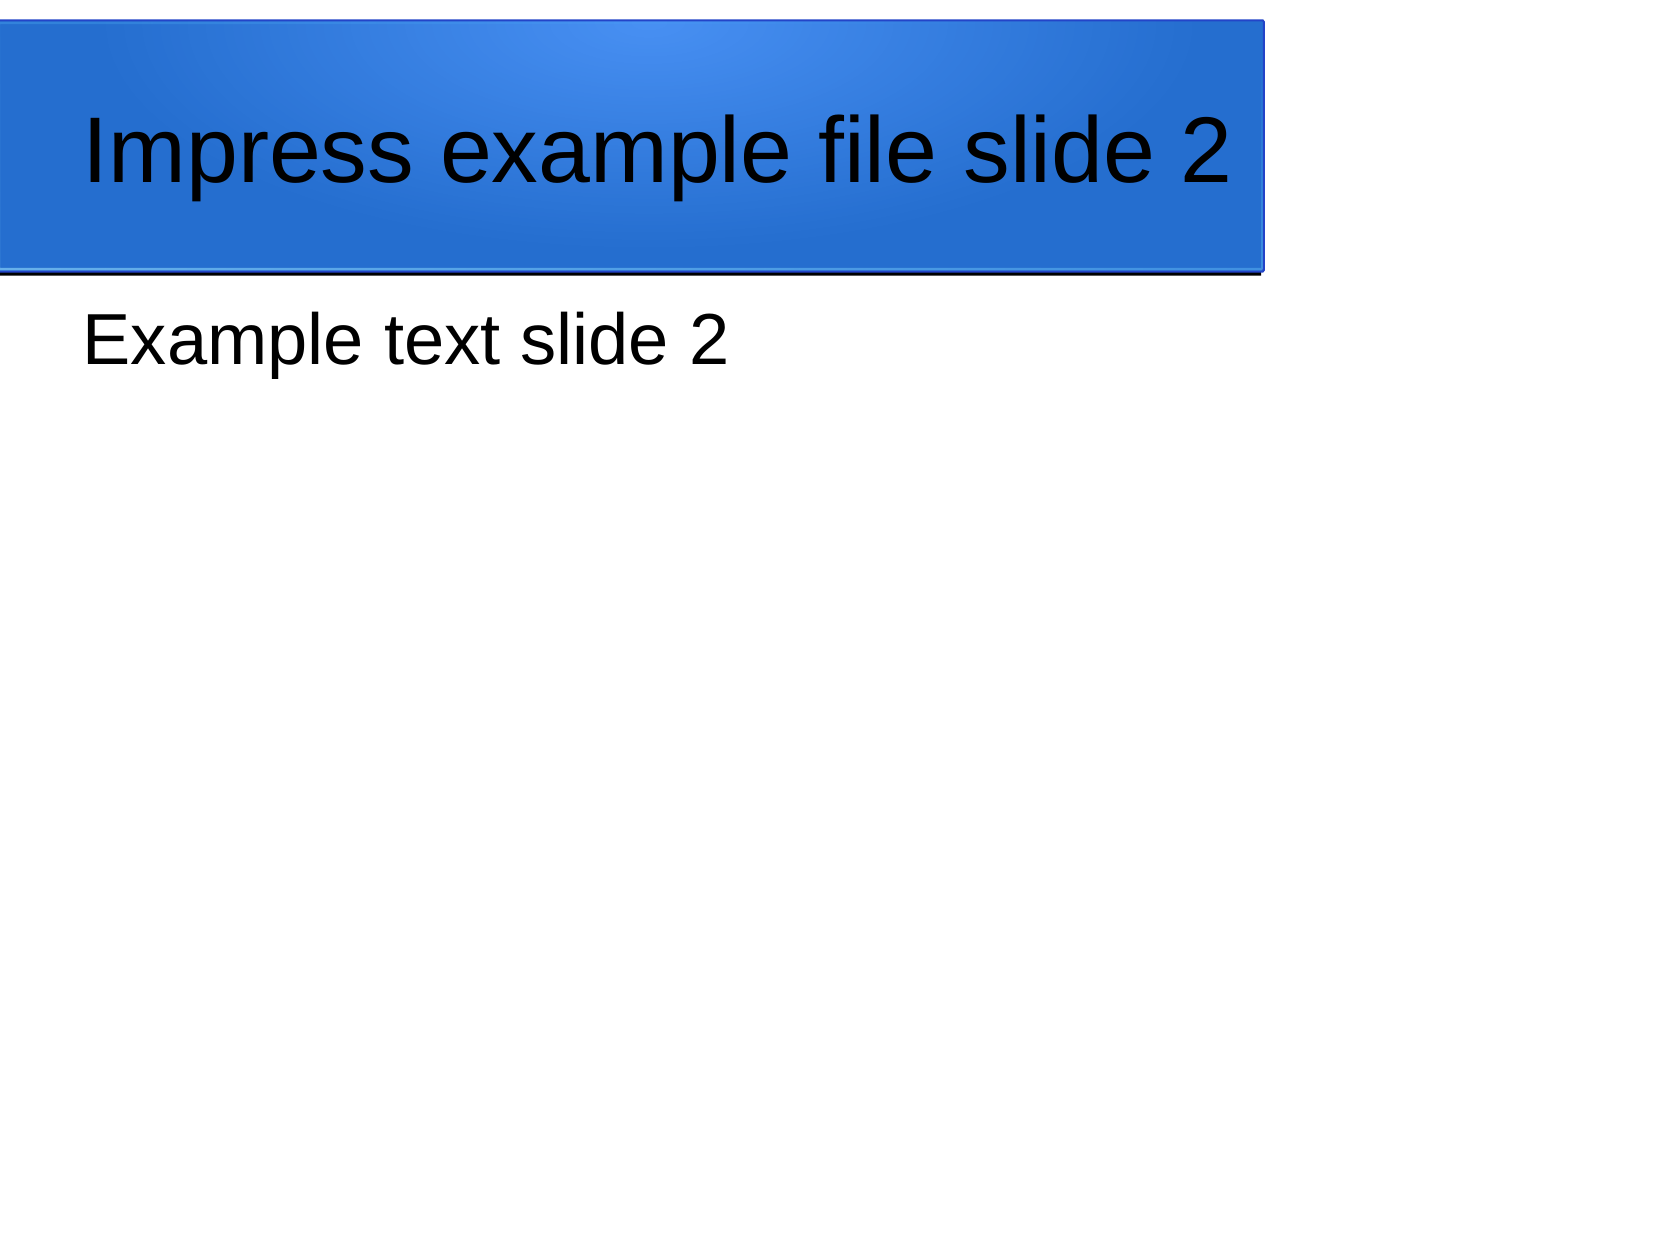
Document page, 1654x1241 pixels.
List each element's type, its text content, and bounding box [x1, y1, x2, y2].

title Impress example file slide 2 [82, 47, 1235, 252]
list Example text slide 2 [82, 299, 1571, 1019]
